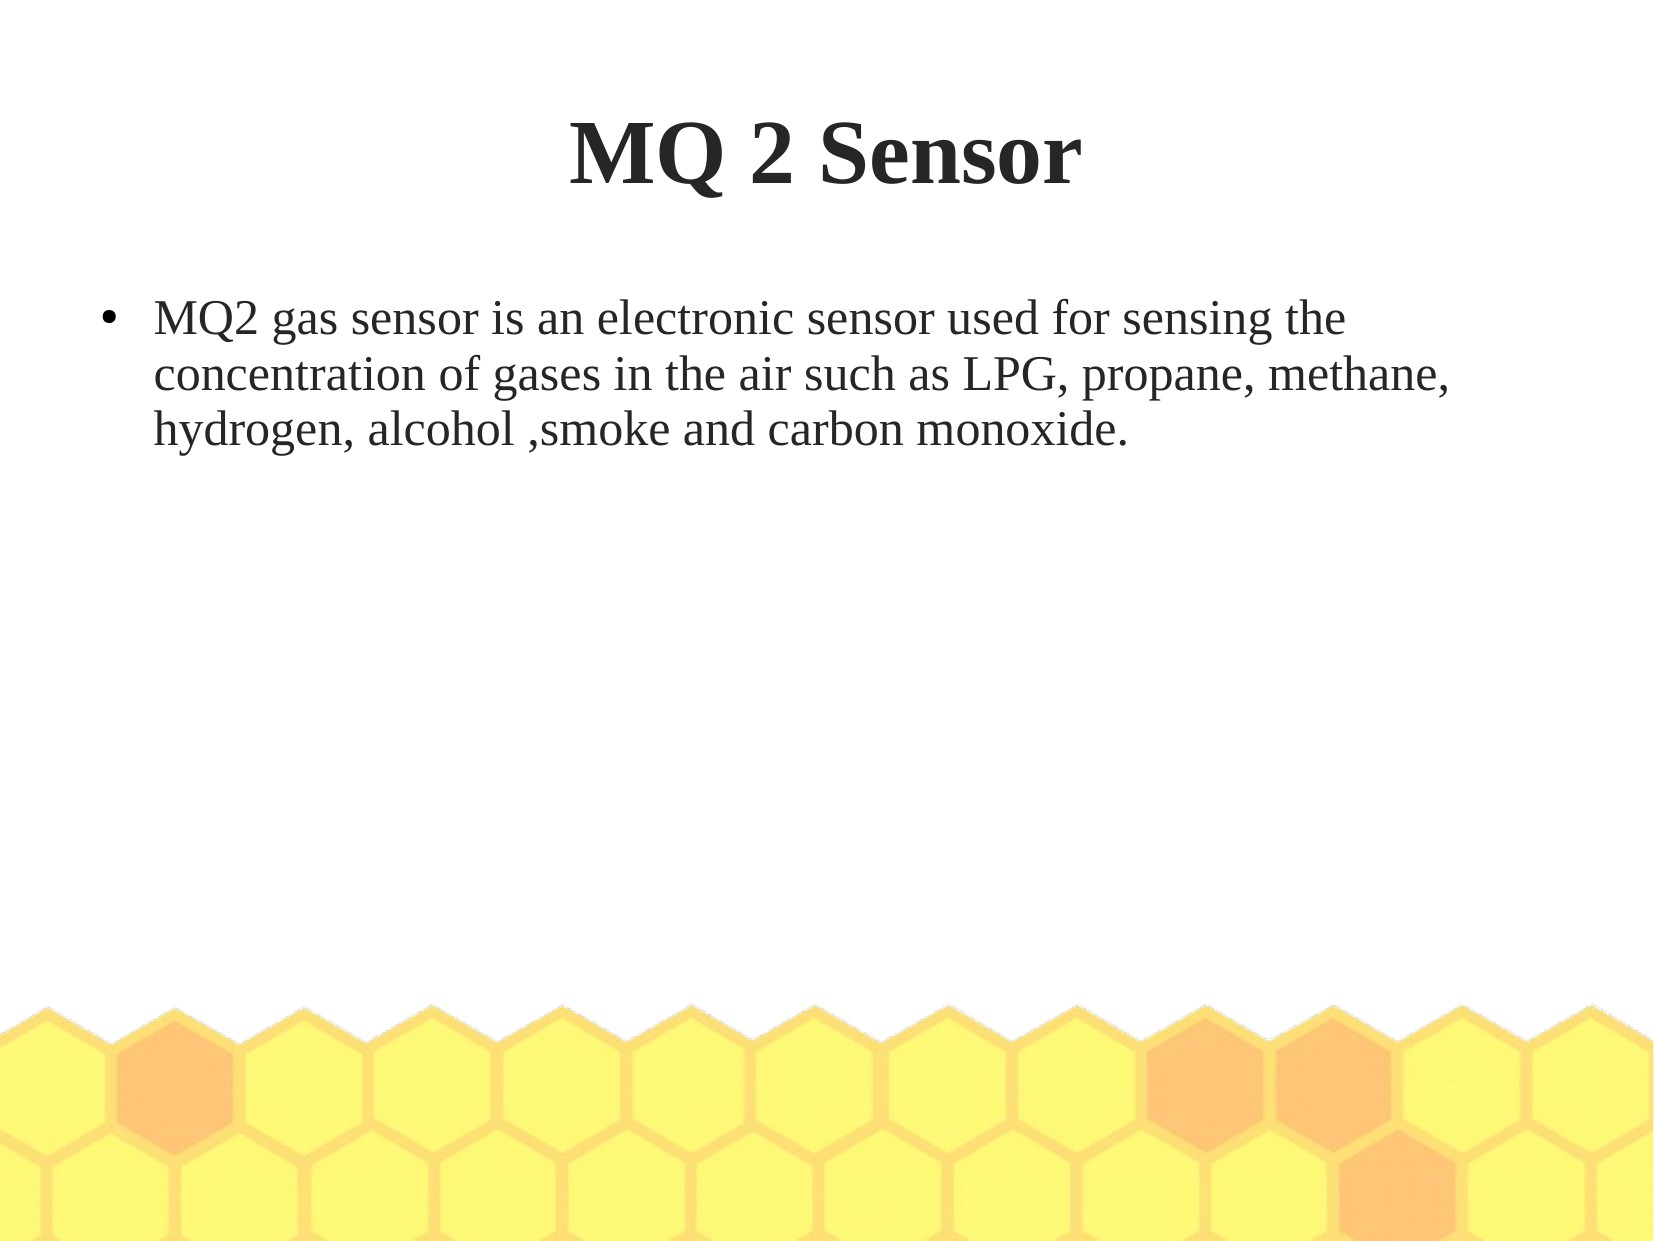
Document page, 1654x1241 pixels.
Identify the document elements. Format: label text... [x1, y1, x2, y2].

list MQ2 gas sensor is an electronic sensor used for sensing the concentration of gases in the air such as LPG, propane, methane, hydrogen, alcohol ,smoke and carbon monoxide. [82, 290, 1571, 1010]
title MQ 2 Sensor [82, 49, 1571, 257]
picture [0, 1001, 1654, 1241]
